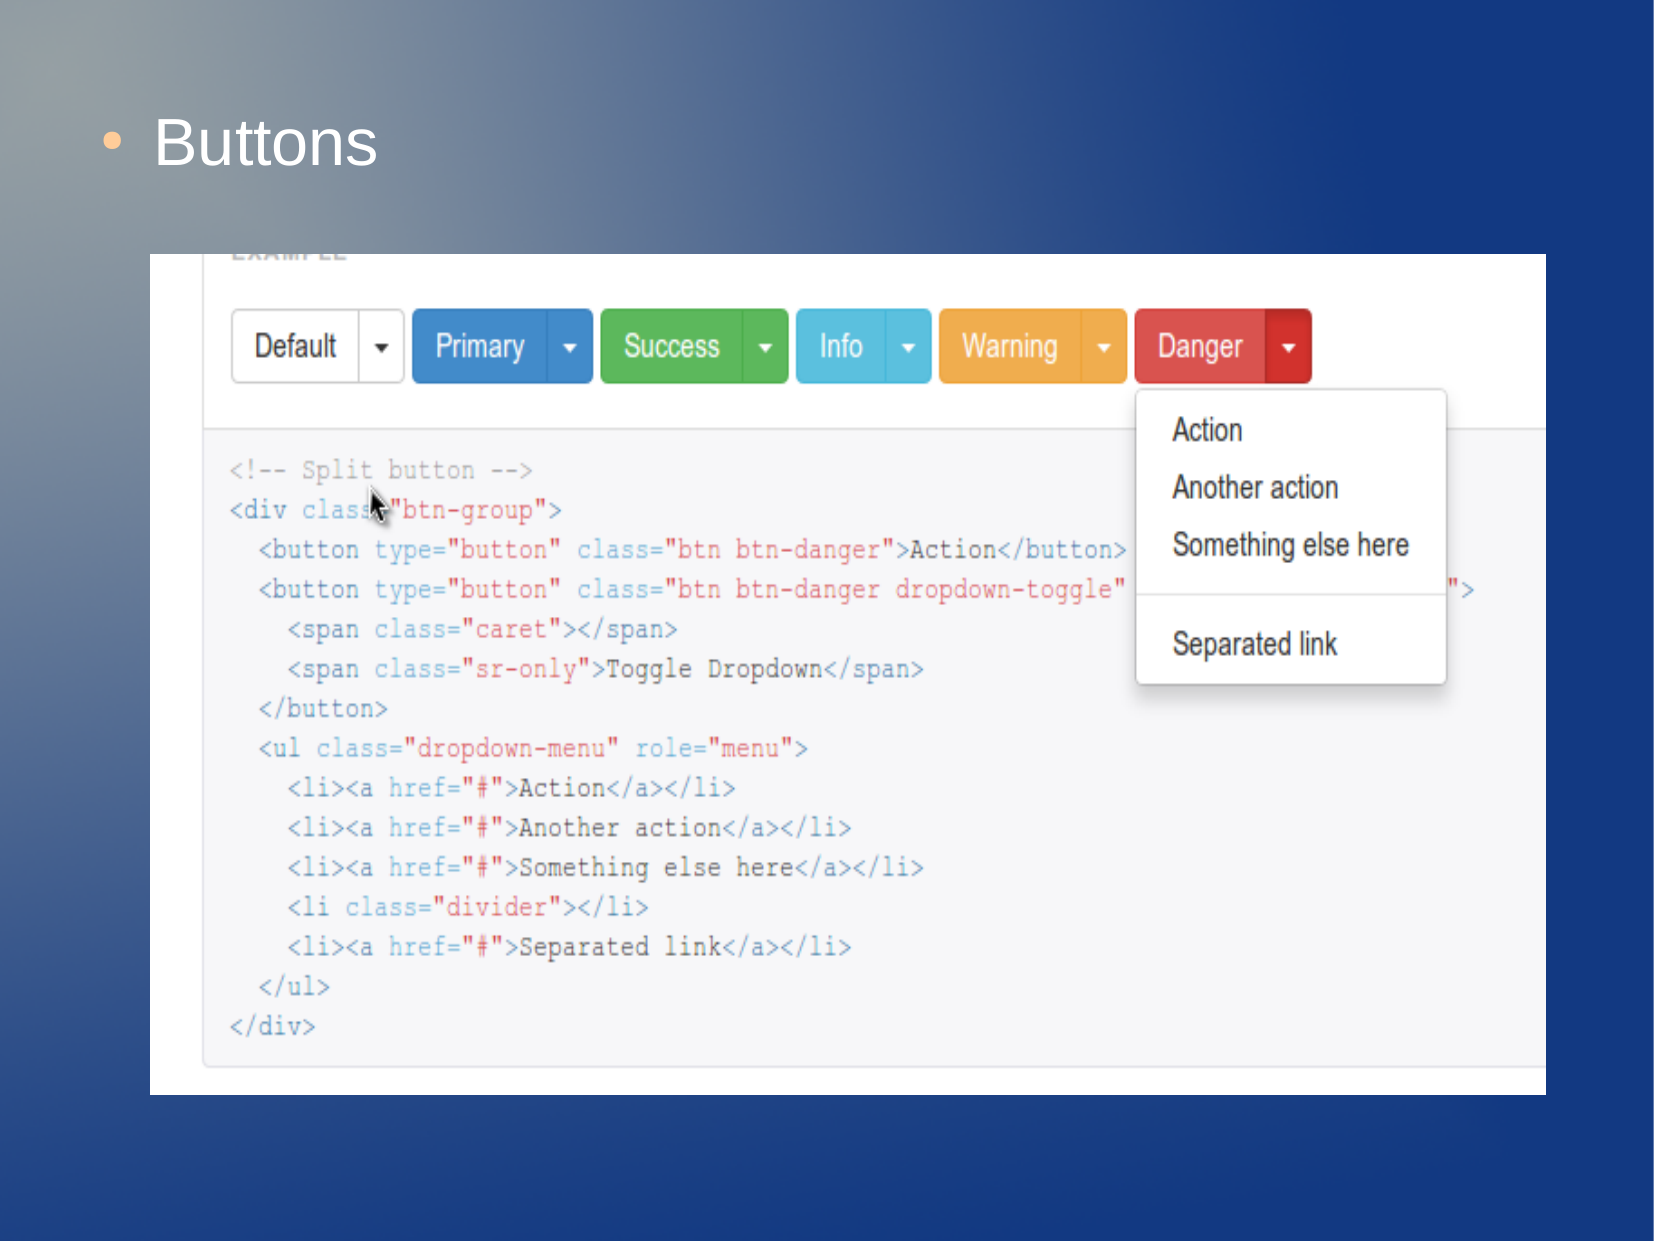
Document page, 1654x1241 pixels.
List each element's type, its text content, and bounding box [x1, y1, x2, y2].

list Buttons [82, 105, 1571, 1010]
picture [0, 0, 1654, 1241]
